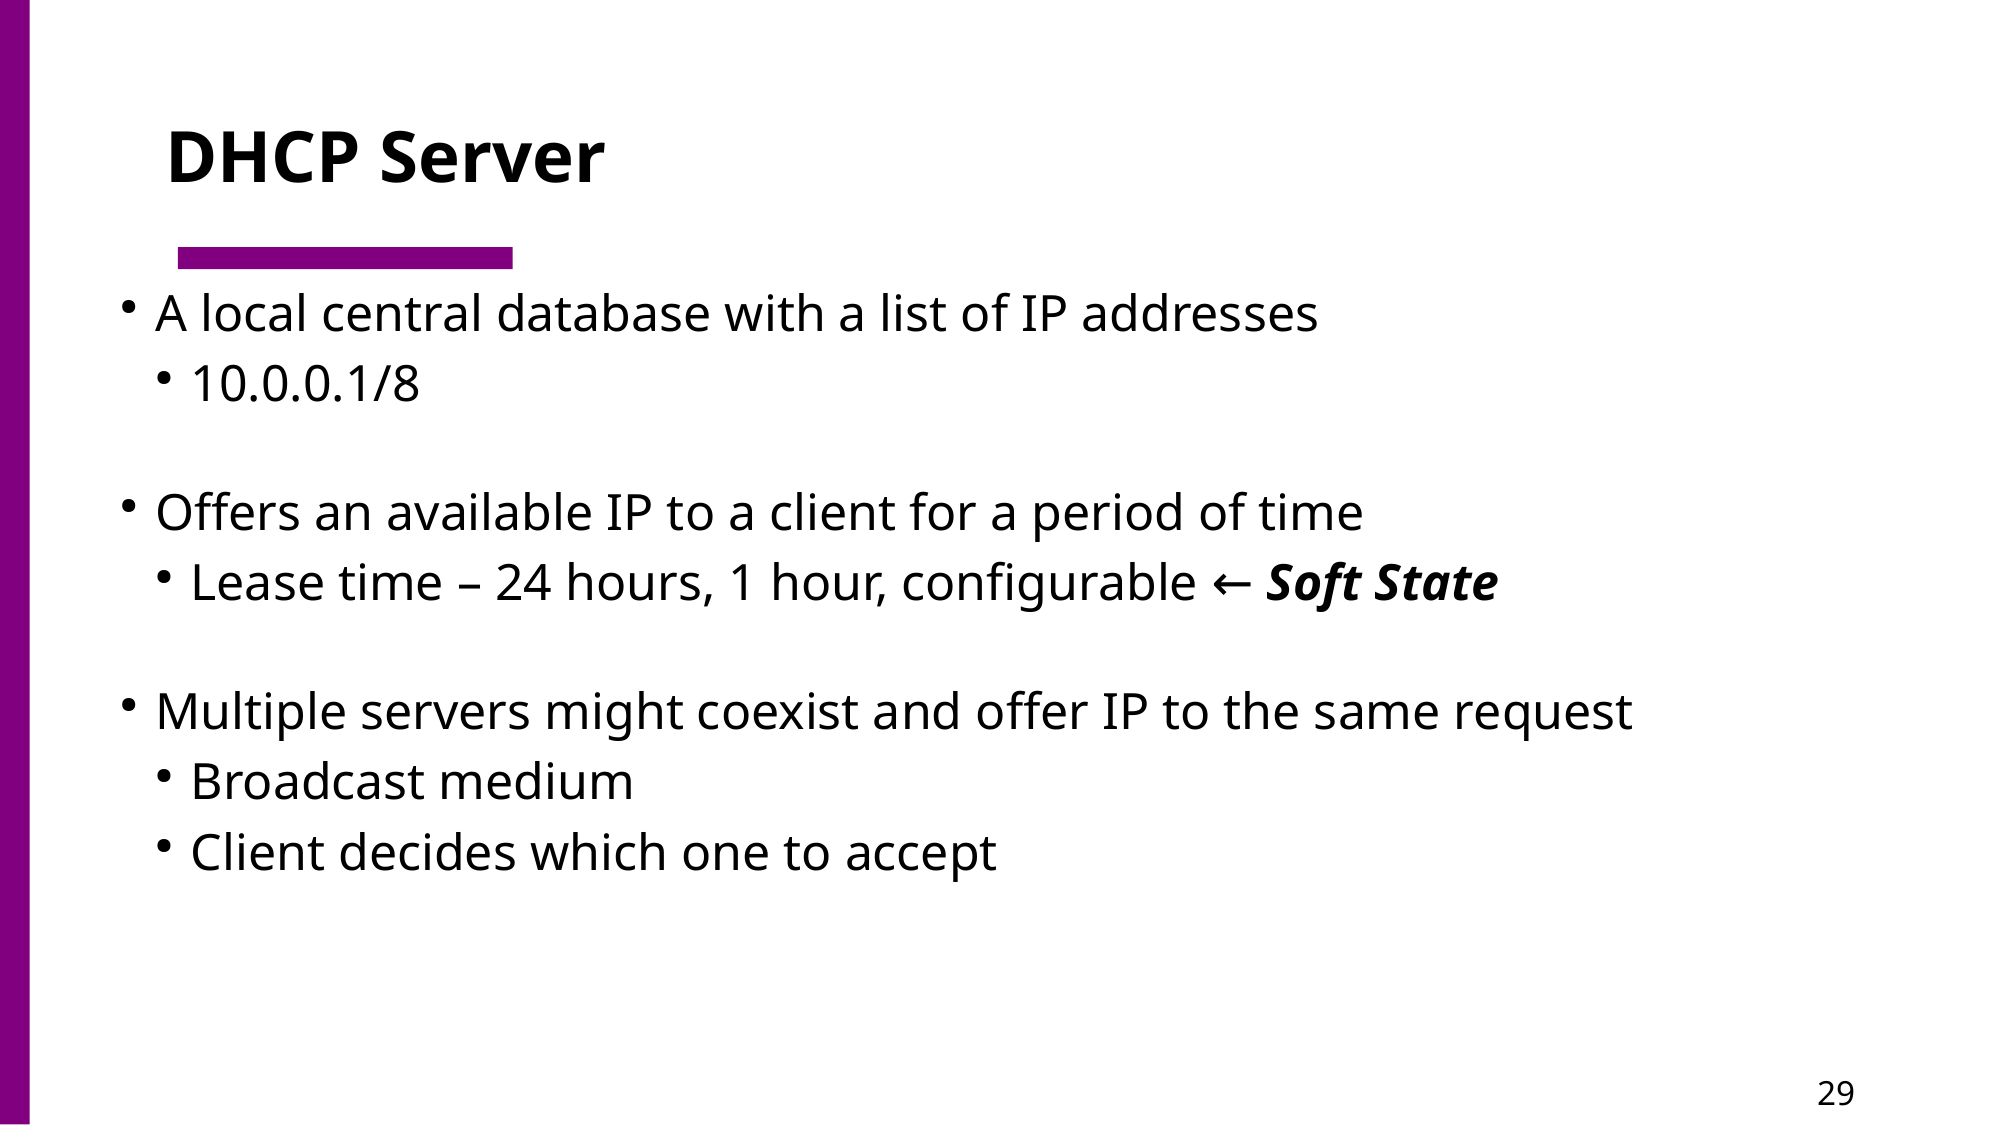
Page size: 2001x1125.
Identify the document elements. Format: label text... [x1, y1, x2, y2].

text_box DHCP Server [151, 0, 1849, 212]
text_box A local central database with a list of IP addresses 10.0.0.1/8 Offers an available IP to a client for a period of time Lease time – 24 hours, 1 hour, configurable ← Soft State Multiple servers might coexist and offer IP to the same request Broadcast medium Client decides which one to accept [105, 277, 1786, 1067]
